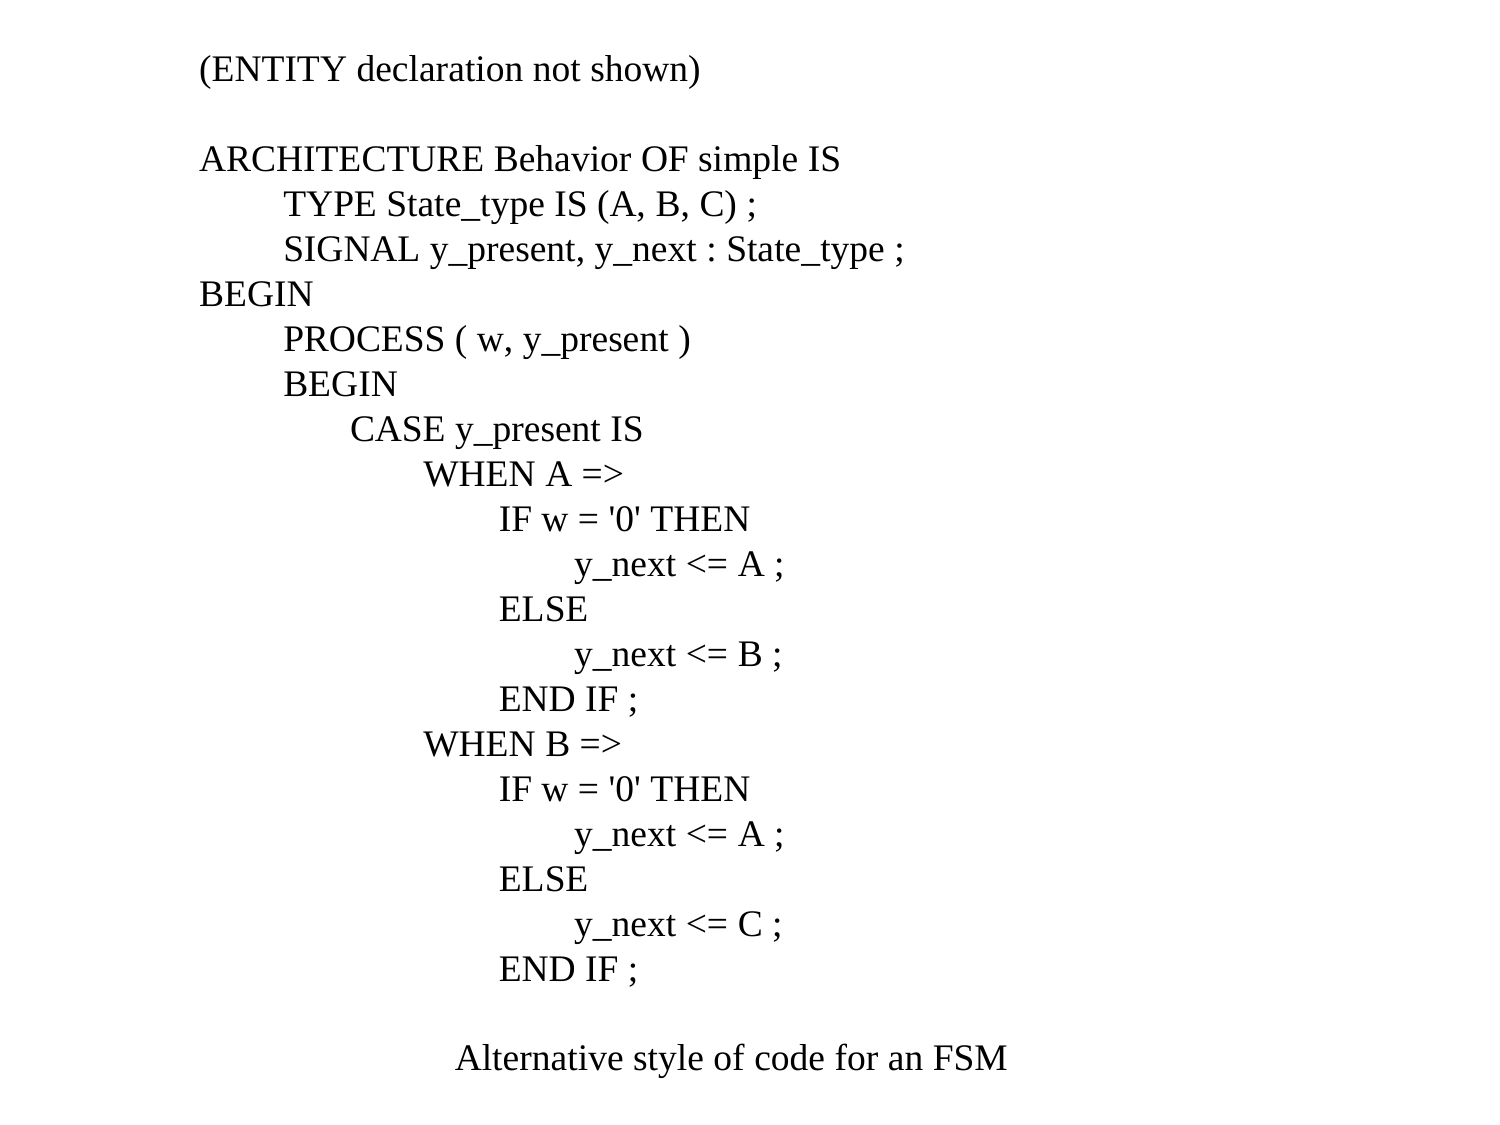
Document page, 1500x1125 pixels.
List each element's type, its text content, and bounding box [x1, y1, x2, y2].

text_box Alternative style of code for an FSM [124, 1025, 1339, 1101]
text_box (ENTITY declaration not shown) ARCHITECTURE Behavior OF simple IS TYPE State_type IS (A, B, C) ; SIGNAL y_present, y_next : State_type ; BEGIN PROCESS ( w, y_present ) BEGIN CASE y_present IS WHEN A => IF w = '0' THEN y_next <= A ; ELSE y_next <= B ; END IF ; WHEN B => IF w = '0' THEN y_next <= A ; ELSE y_next <= C ; END IF ; [184, 36, 921, 997]
